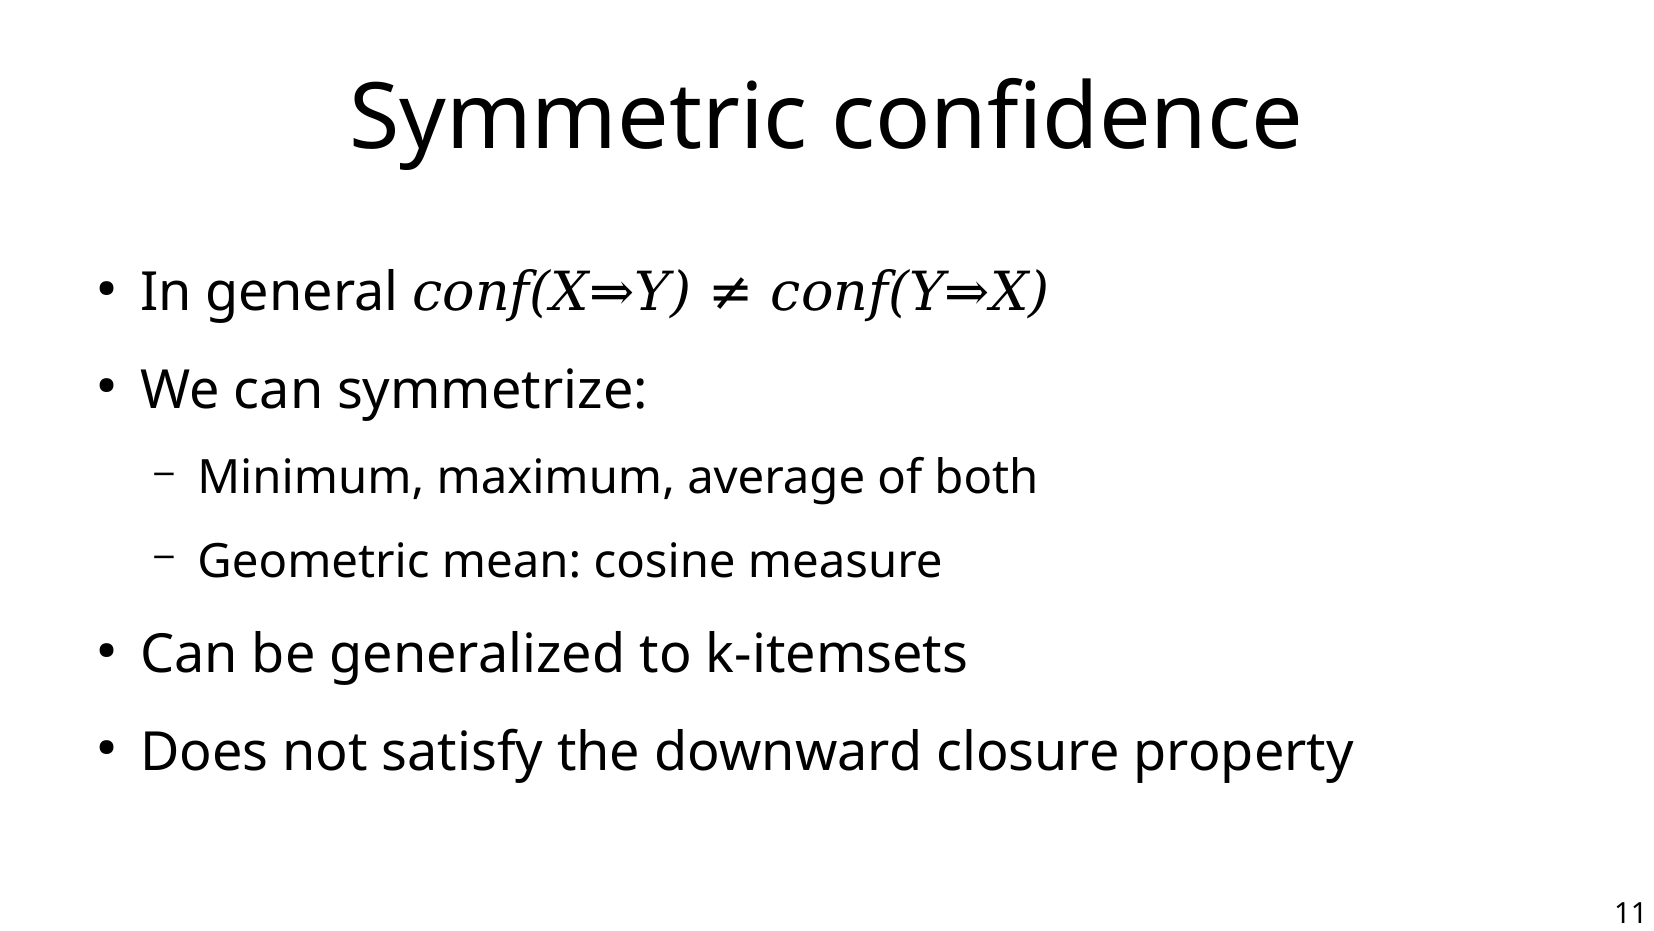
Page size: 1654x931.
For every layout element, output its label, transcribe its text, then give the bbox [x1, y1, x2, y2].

title Symmetric confidence [82, 1, 1571, 226]
list In general conf(X⇒Y) ≠ conf(Y⇒X) We can symmetrize: Minimum, maximum, average of both Geometric mean: cosine measure Can be generalized to k-itemsets Does not satisfy the downward closure property [82, 253, 1571, 793]
